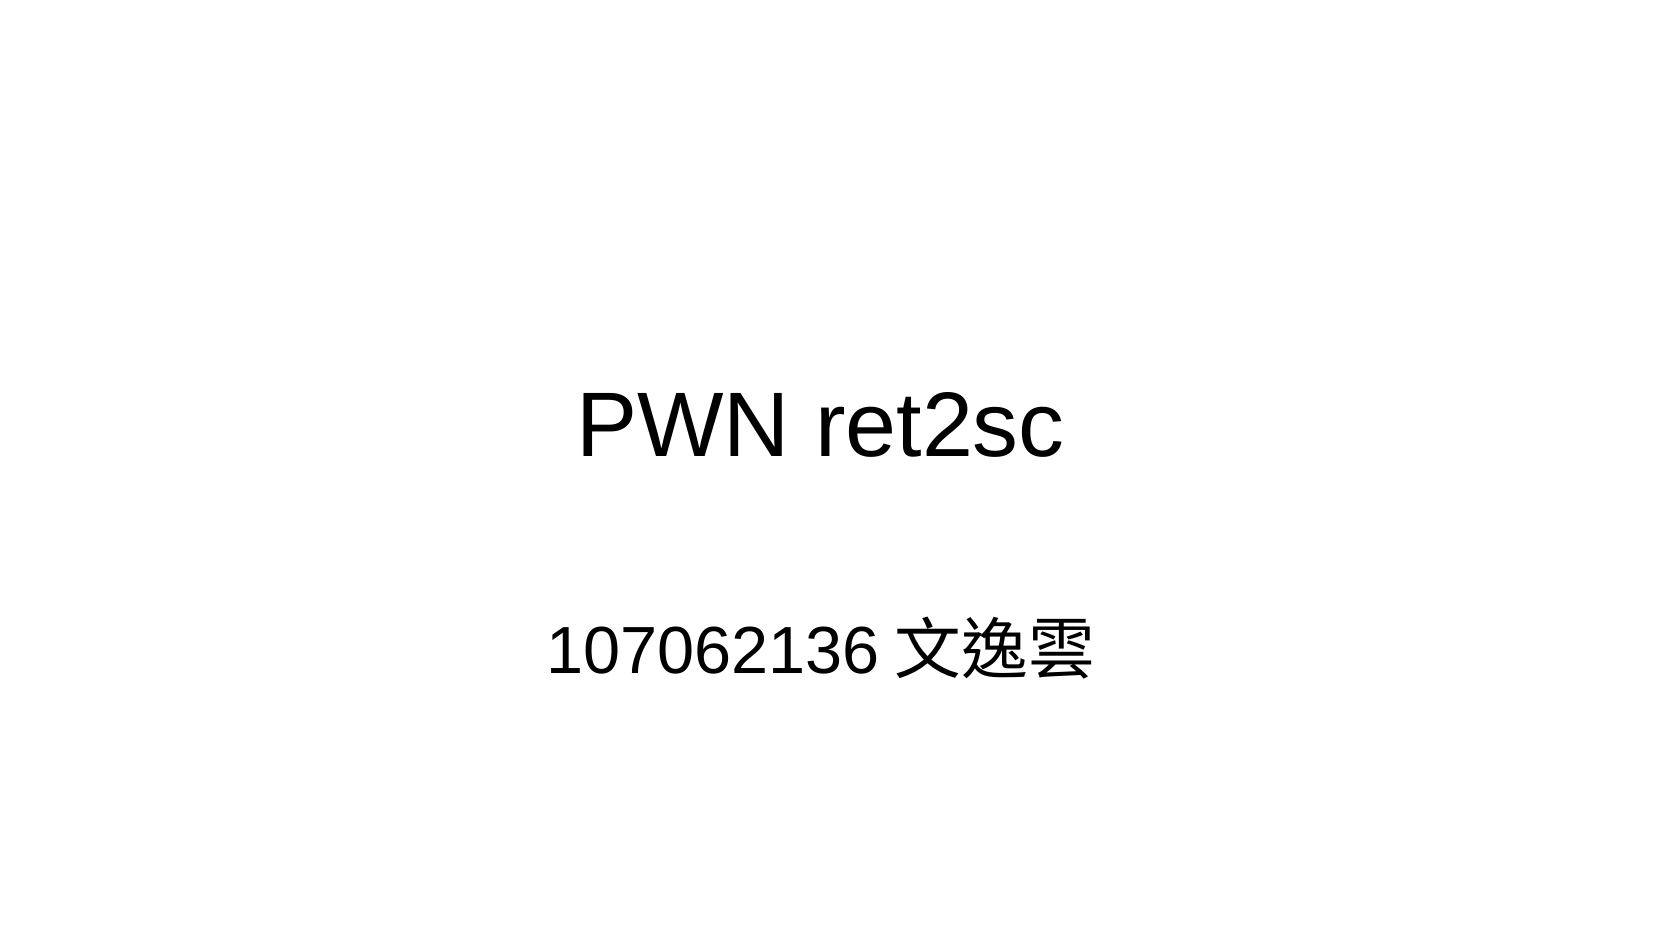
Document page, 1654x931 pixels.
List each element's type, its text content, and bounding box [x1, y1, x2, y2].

subtitle 107062136文逸雲 [76, 590, 1565, 698]
title PWN ret2sc [76, 346, 1565, 502]
